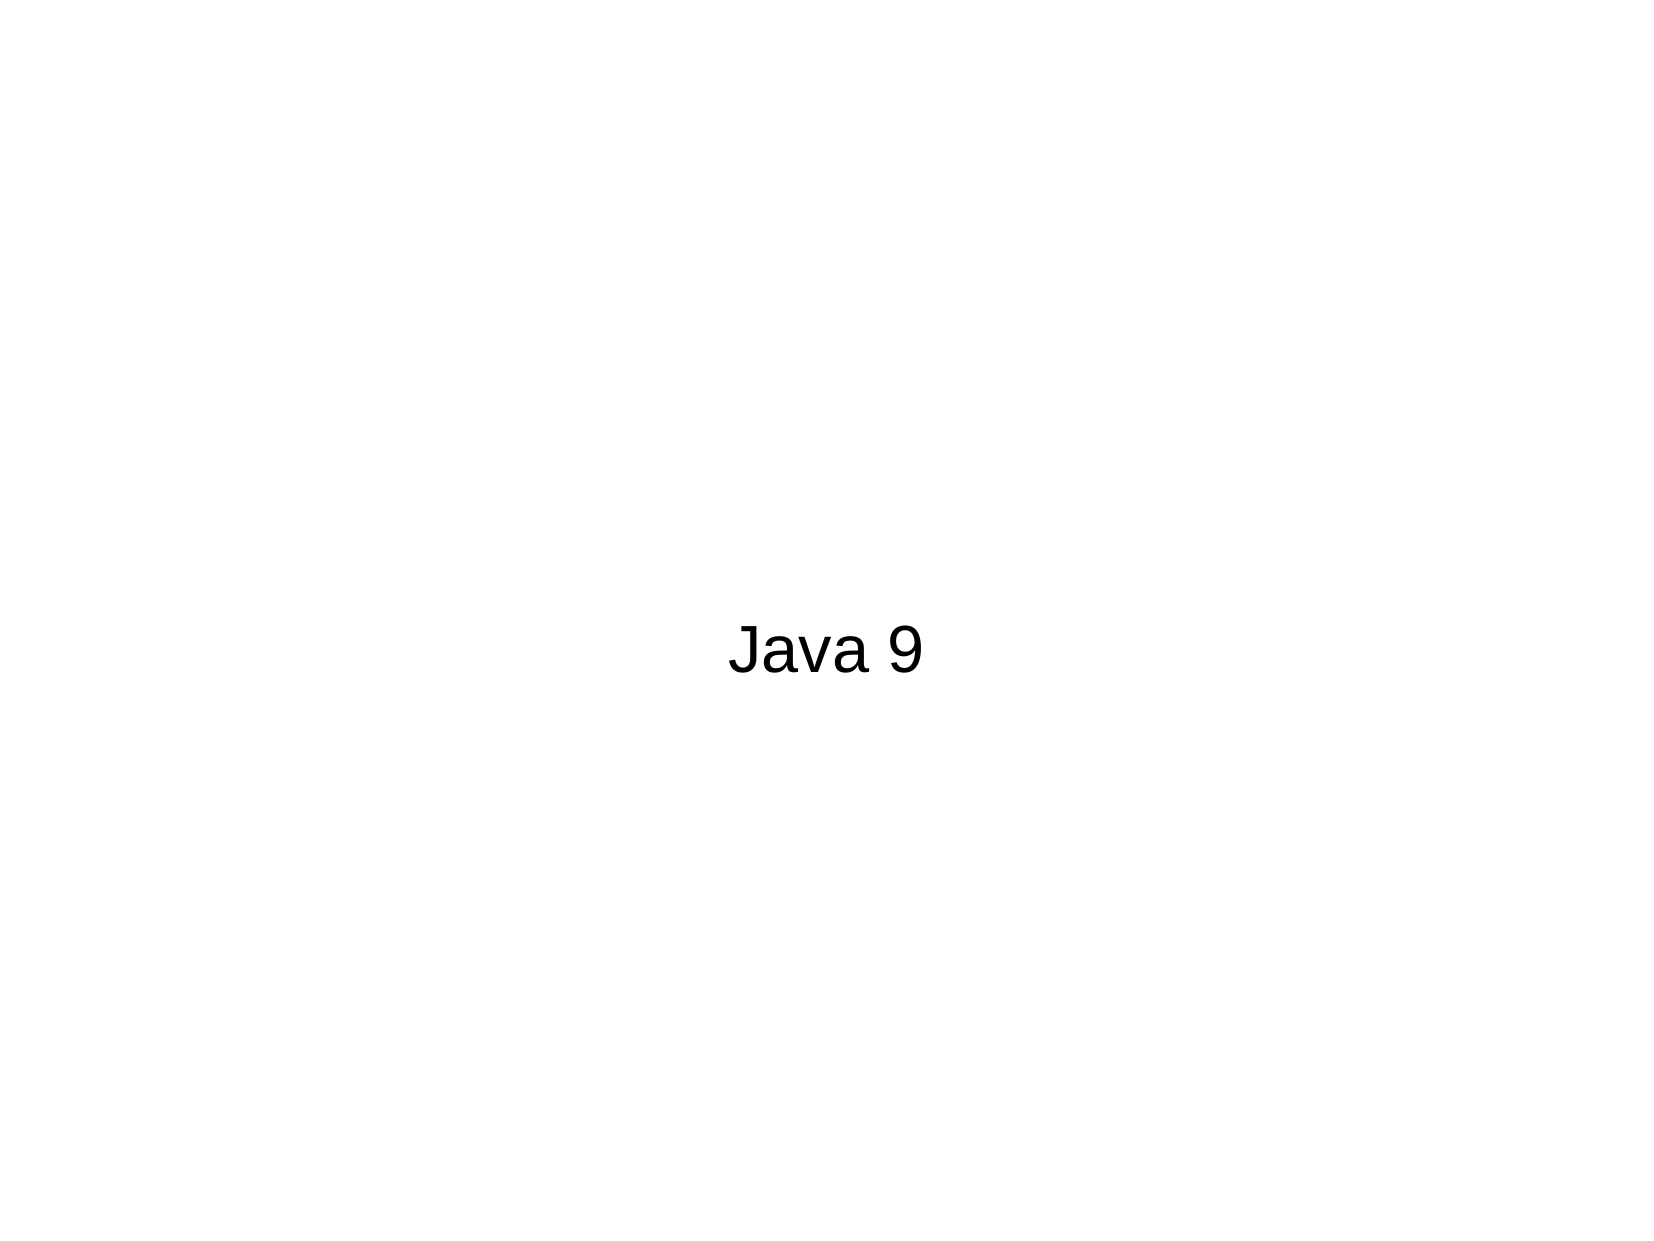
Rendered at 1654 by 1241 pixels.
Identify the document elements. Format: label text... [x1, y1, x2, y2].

subtitle Java 9 [82, 290, 1571, 1010]
